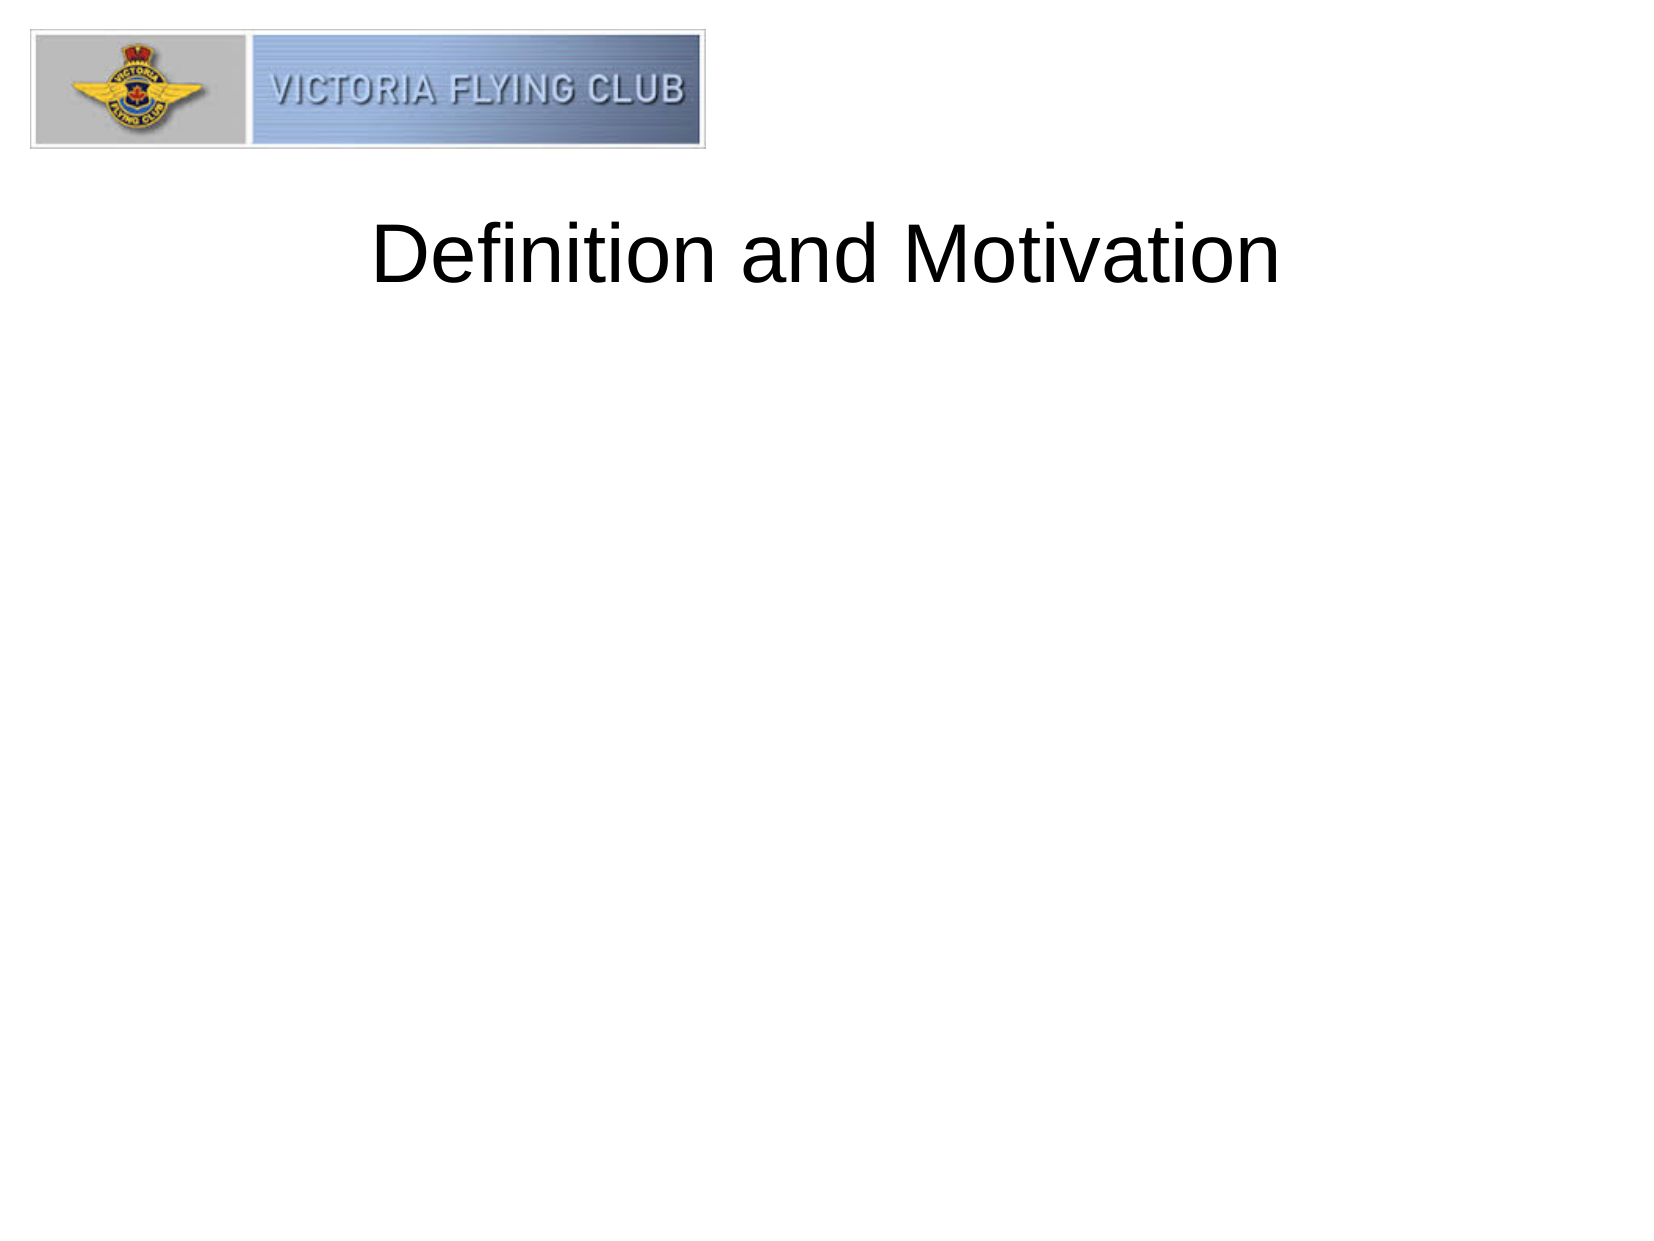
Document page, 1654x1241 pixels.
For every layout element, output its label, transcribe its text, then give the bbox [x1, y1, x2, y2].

picture [30, 29, 706, 149]
title Definition and Motivation [82, 150, 1571, 358]
